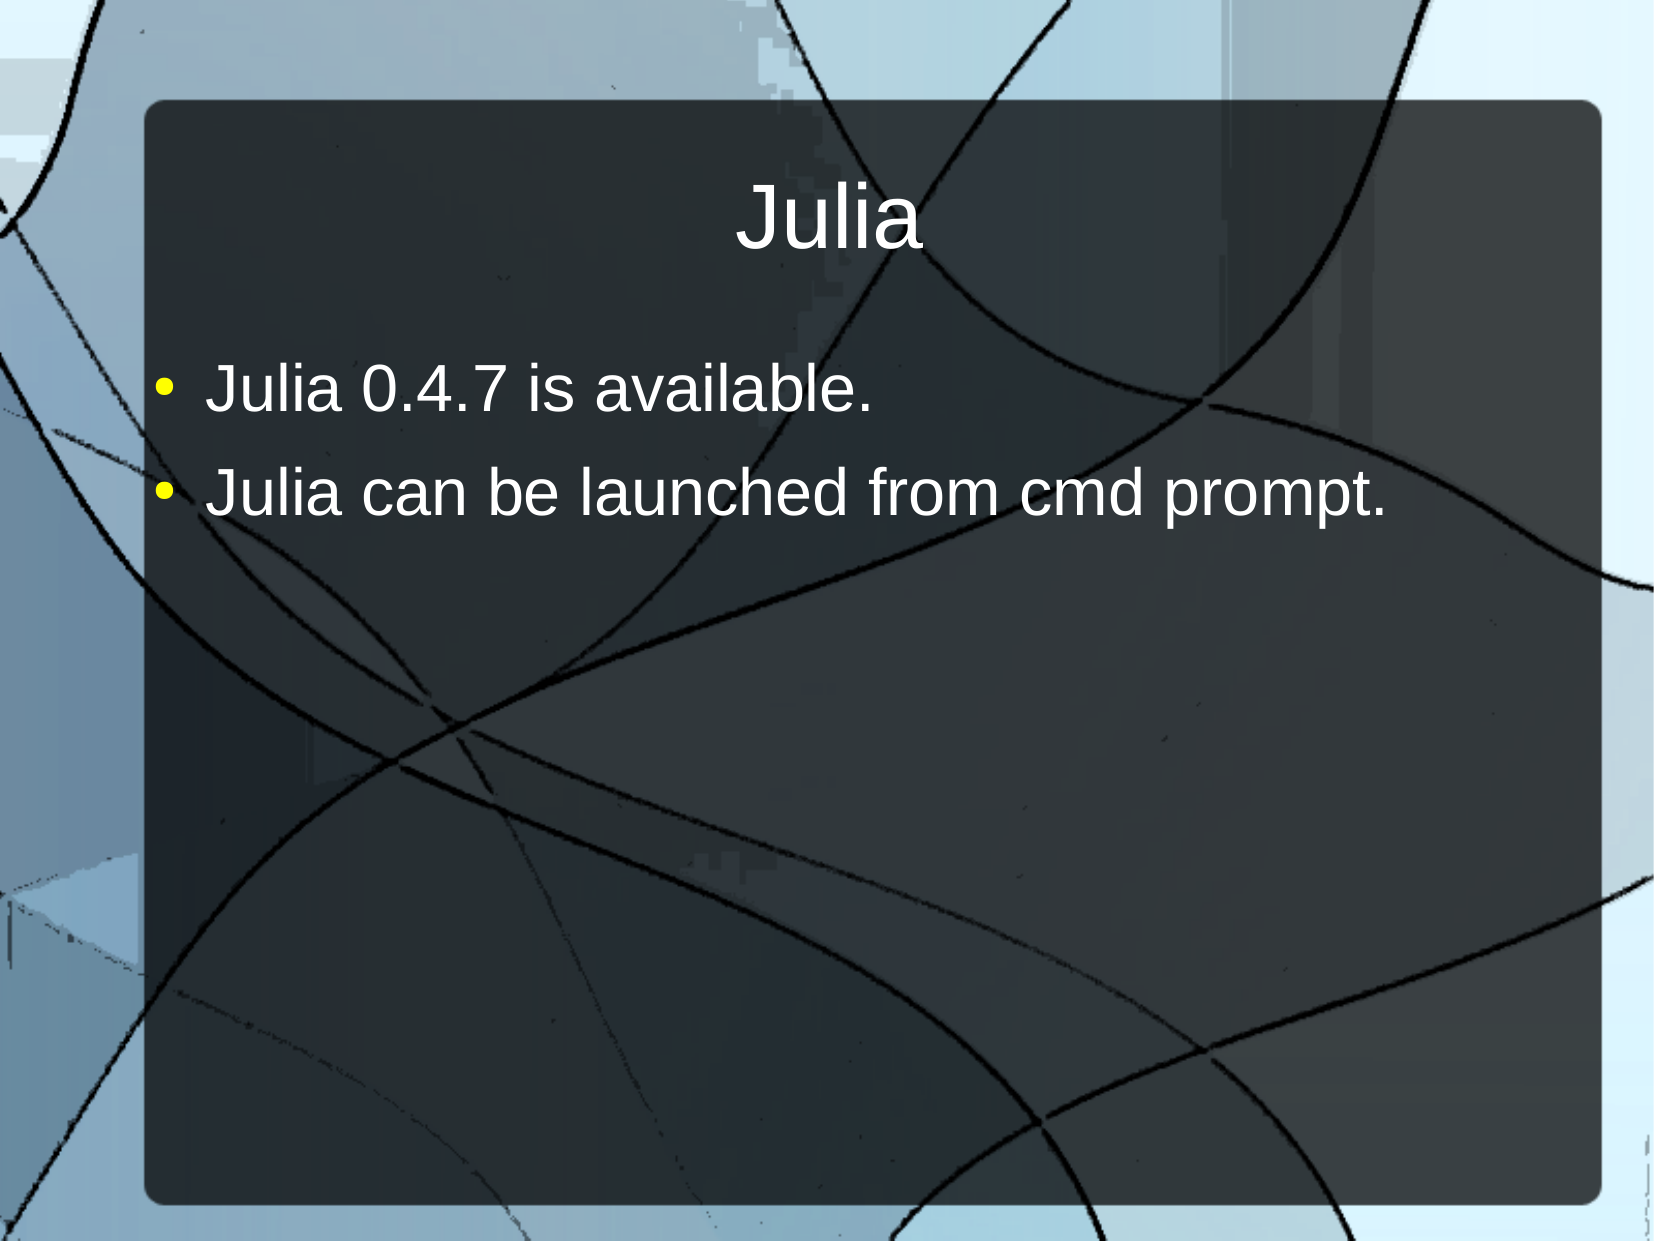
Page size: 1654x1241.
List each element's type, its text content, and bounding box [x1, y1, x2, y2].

picture [0, 0, 1654, 1241]
title Julia [159, 108, 1583, 325]
list Julia 0.4.7 is available. Julia can be launched from cmd prompt. [134, 350, 1516, 1133]
